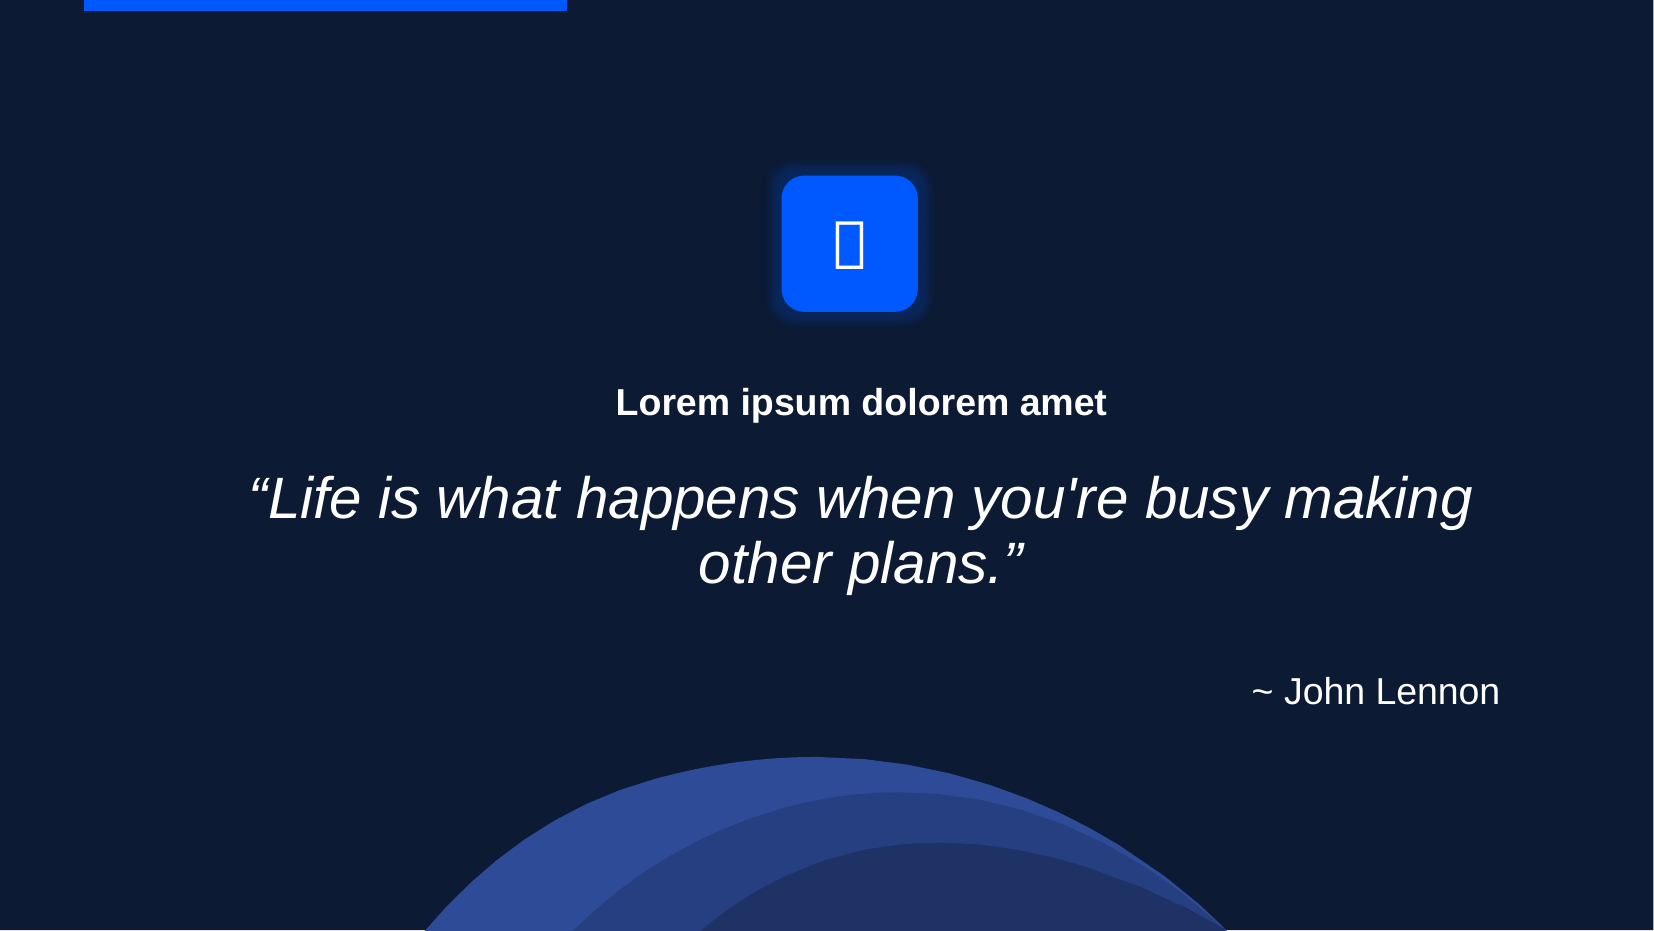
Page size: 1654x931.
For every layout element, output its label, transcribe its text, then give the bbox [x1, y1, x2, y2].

text_box Lorem ipsum dolorem amet “Life is what happens when you're busy making other plans.” ~ John Lennon [187, 337, 1501, 757]
text_box [424, 757, 1227, 931]
text_box  [781, 175, 918, 312]
